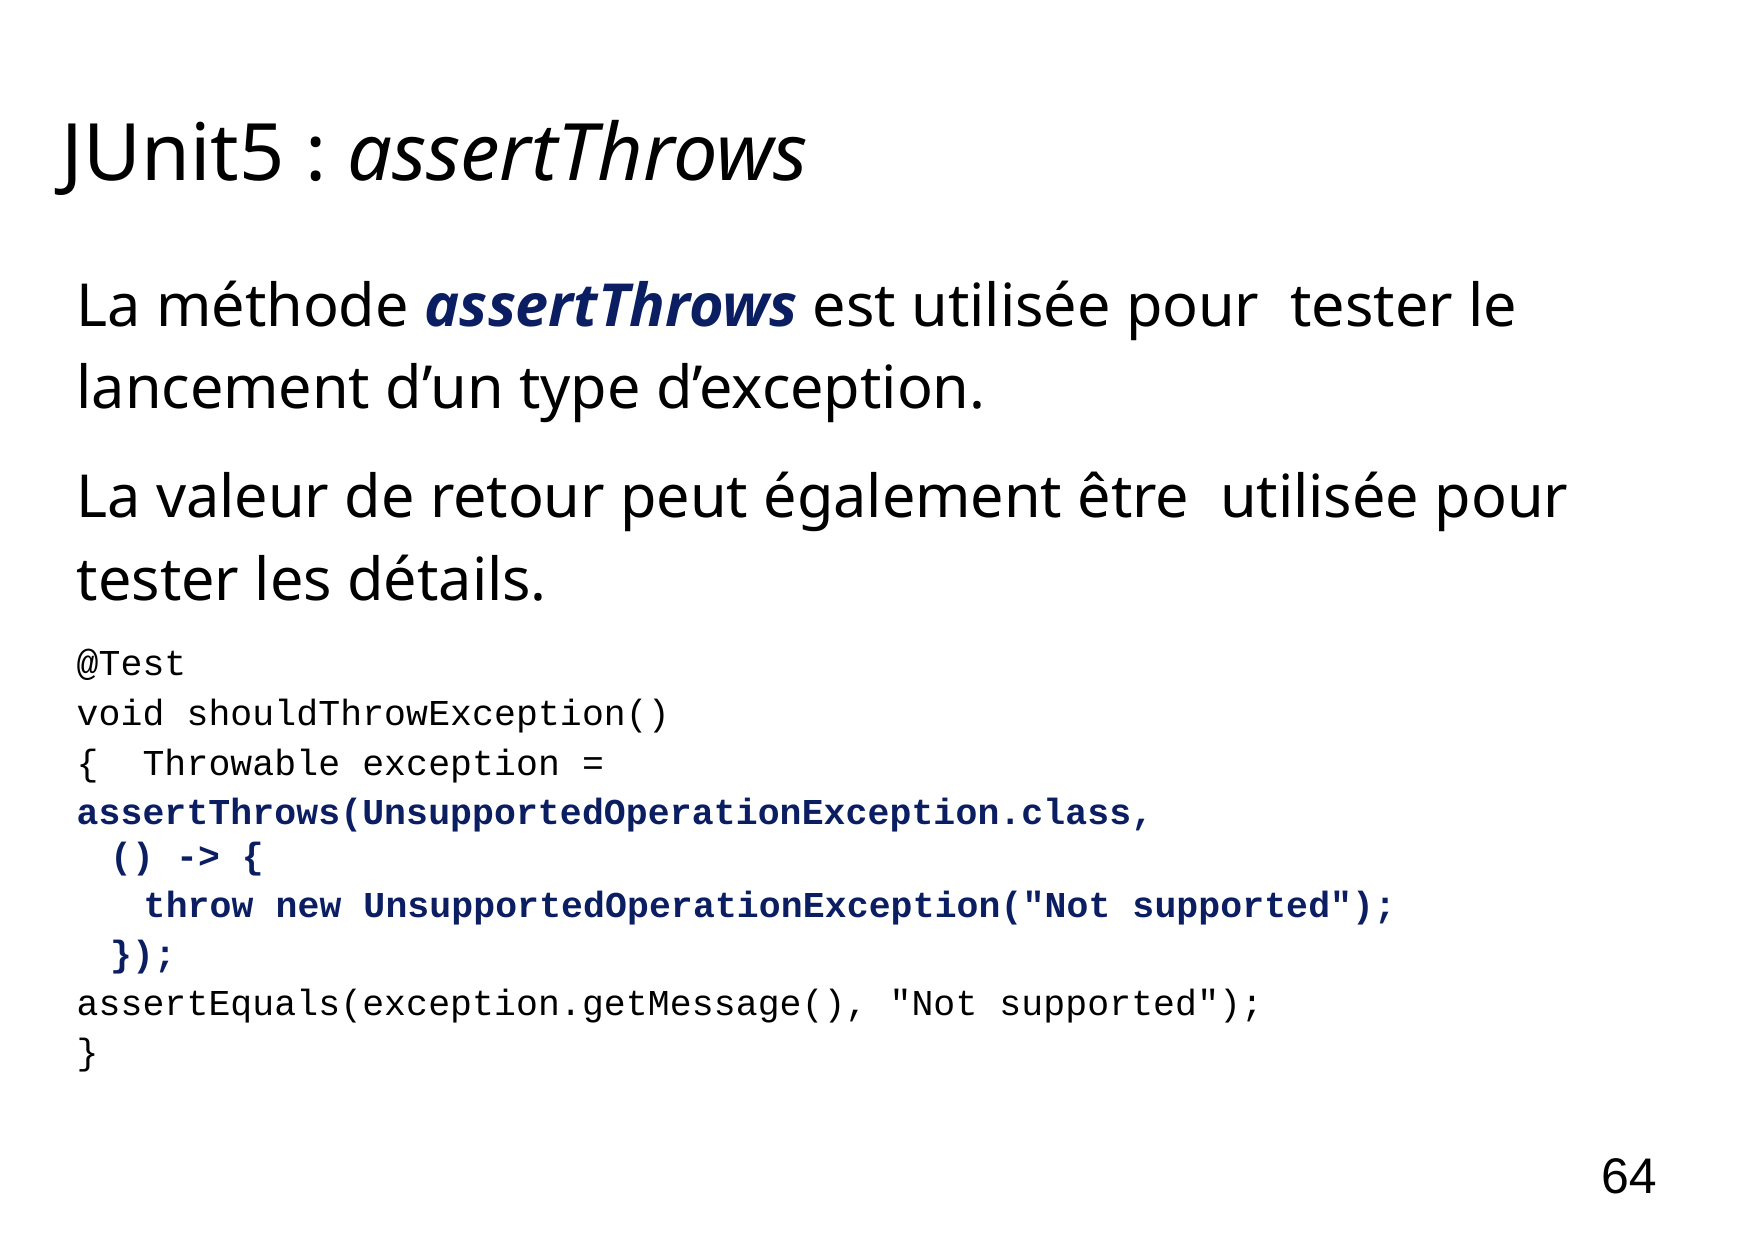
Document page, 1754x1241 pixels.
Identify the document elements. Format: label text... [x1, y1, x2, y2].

title JUnit5 : assertThrows [59, 98, 1695, 309]
text_box La méthode assertThrows est utilisée pour tester le lancement d’un type d’exception. La valeur de retour peut également être utilisée pour tester les détails. @Test void shouldThrowException() { Throwable exception = assertThrows(UnsupportedOperationException.class, () -> { throw new UnsupportedOperationException("Not supported"); }); assertEquals(exception.getMessage(), "Not supported"); } [74, 248, 1721, 1072]
text_box 64 [1594, 1135, 1658, 1204]
